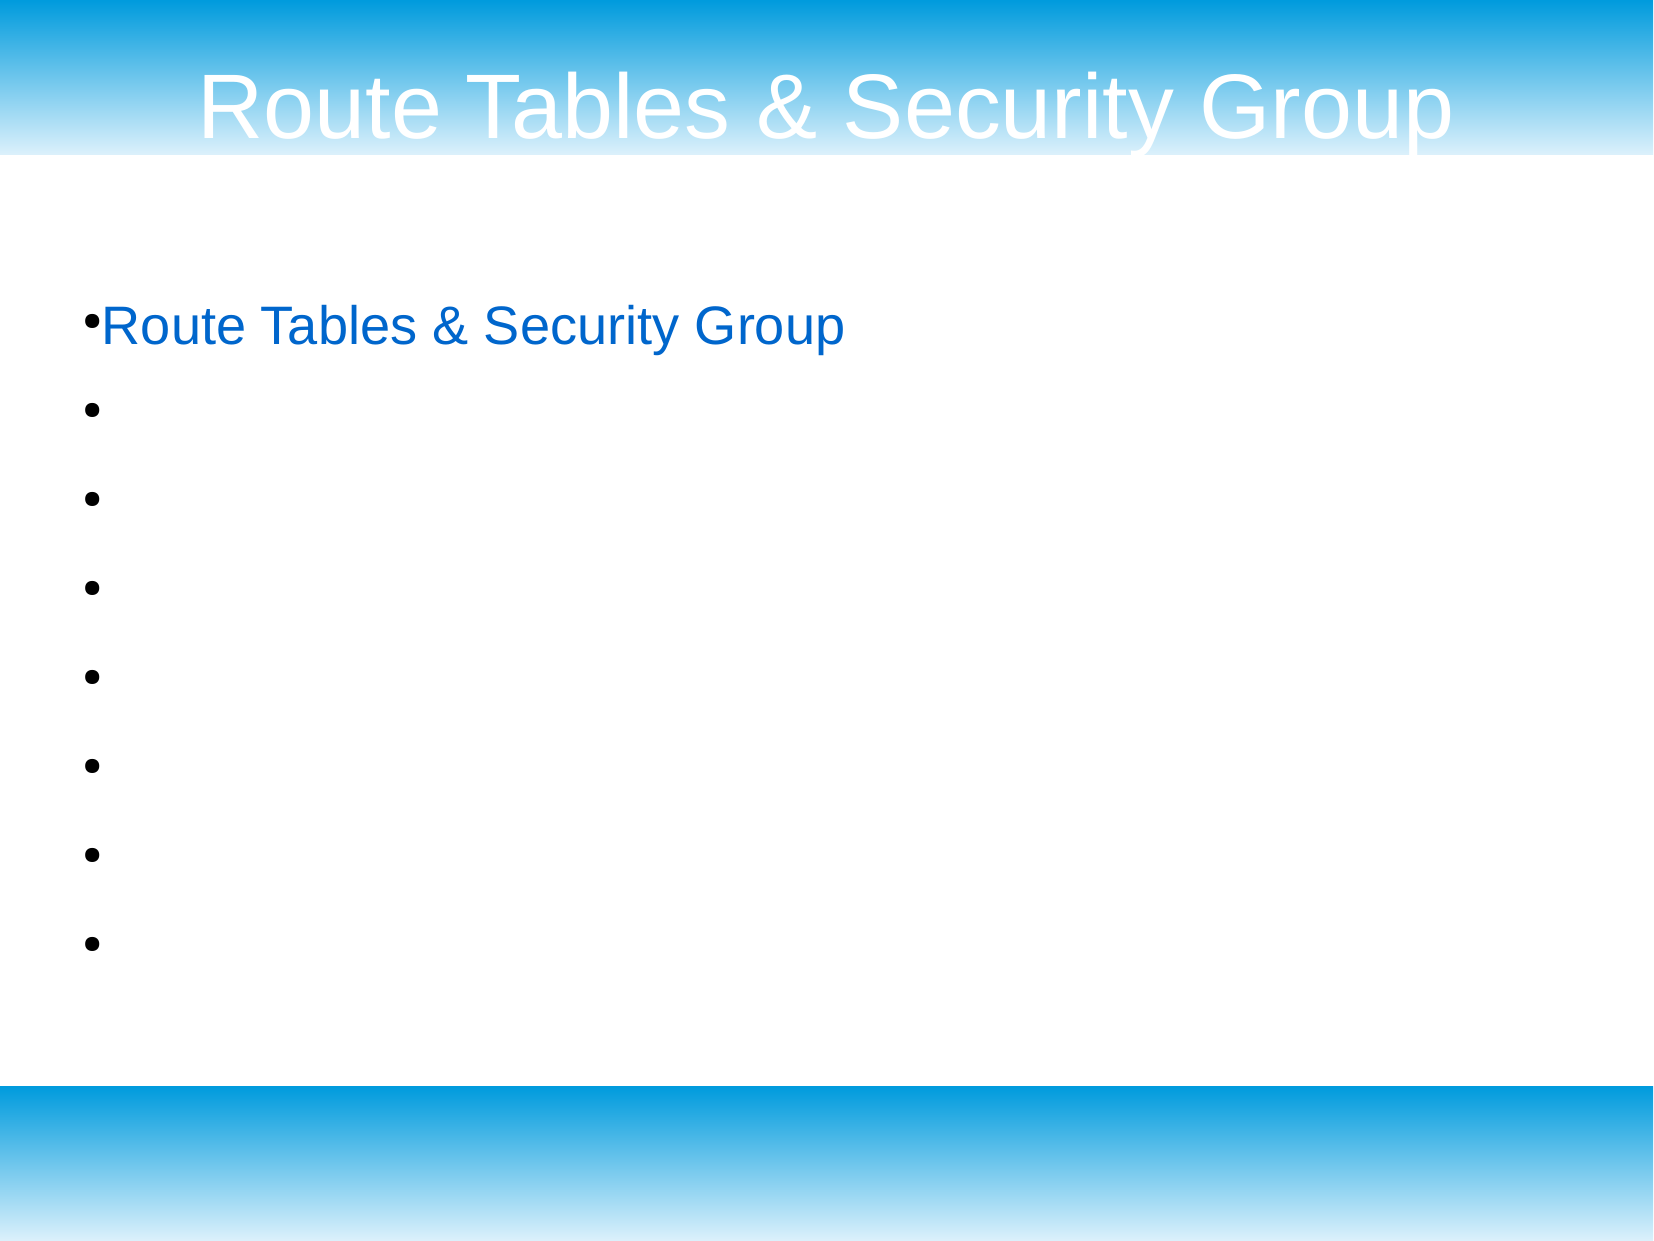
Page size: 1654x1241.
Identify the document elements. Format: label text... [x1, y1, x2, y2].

list Route Tables & Security Group [82, 290, 1571, 1010]
title Route Tables & Security Group [82, 49, 1571, 155]
